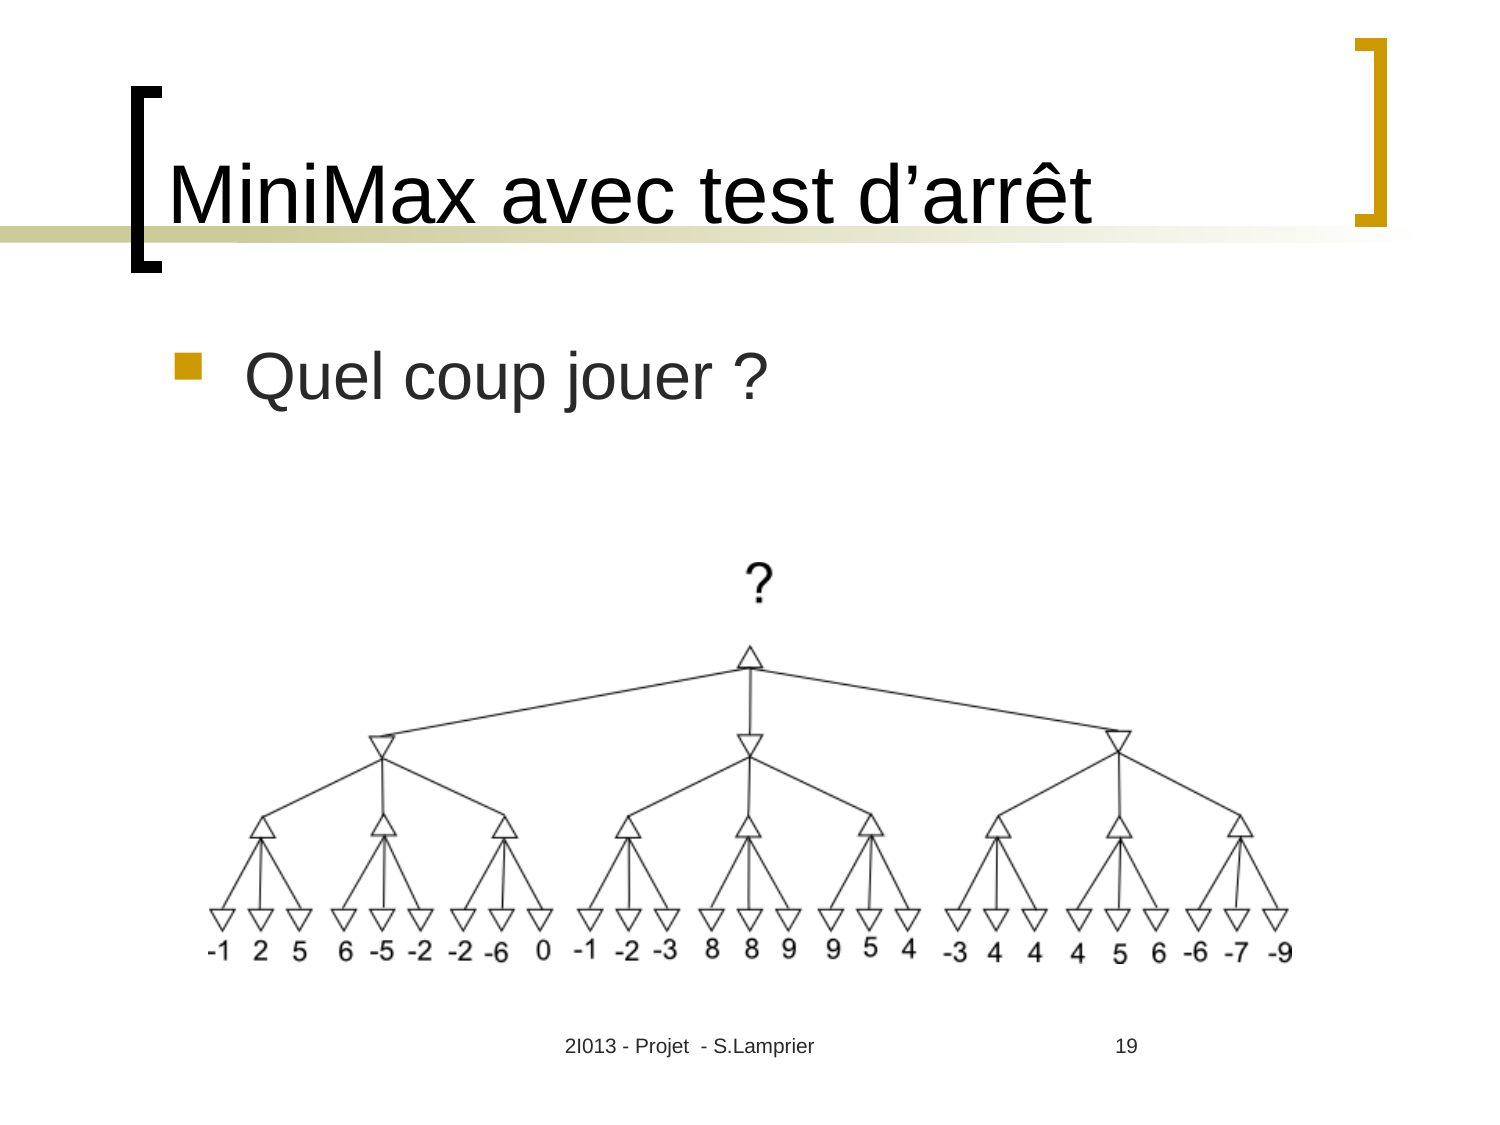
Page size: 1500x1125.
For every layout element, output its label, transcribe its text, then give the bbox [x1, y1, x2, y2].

slide_number <numéro> [1100, 1025, 1413, 1100]
picture [208, 562, 1292, 965]
list Quel coup jouer ? [155, 324, 1413, 1000]
title MiniMax avec test d’arrêt [152, 15, 1328, 248]
footer 2I013 - Projet - S.Lamprier [549, 1025, 1025, 1100]
